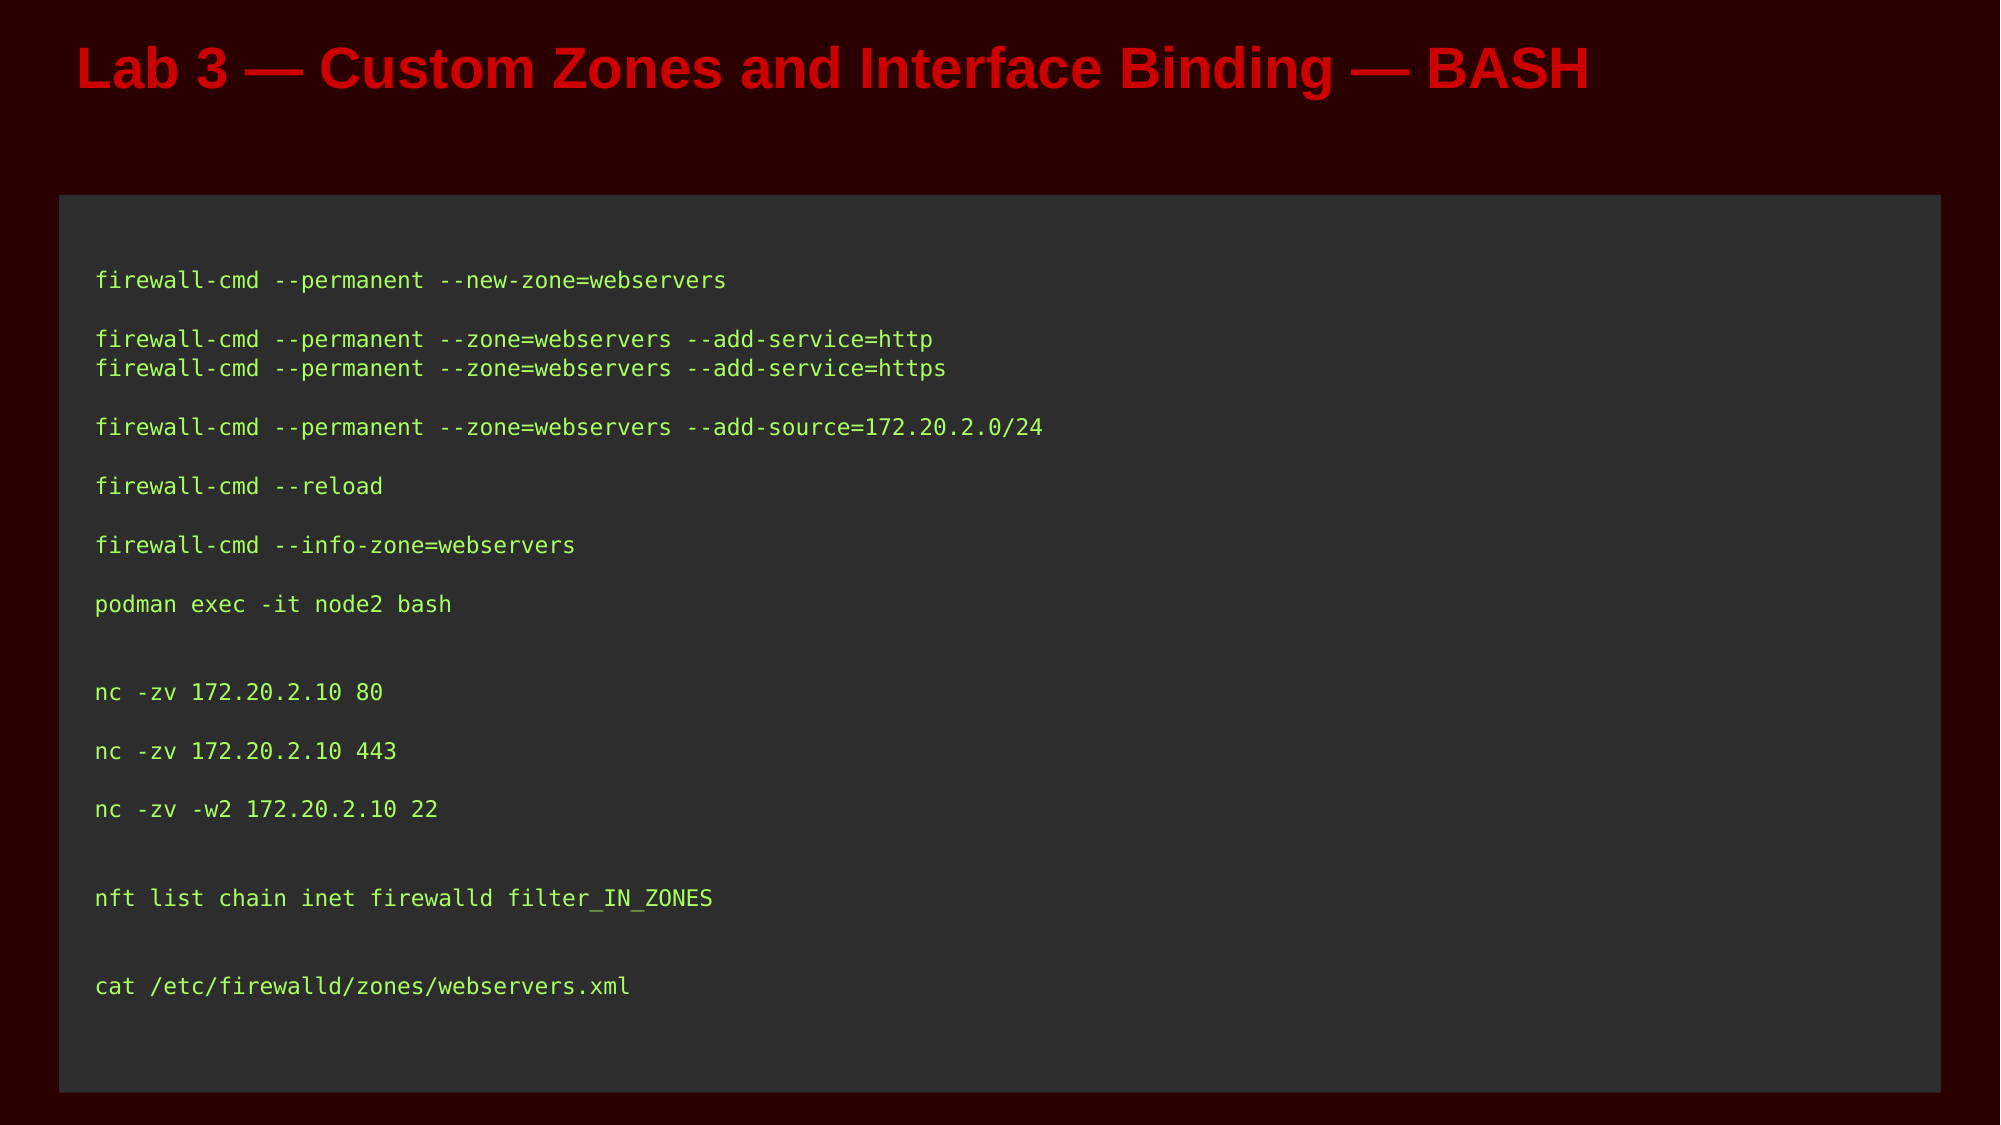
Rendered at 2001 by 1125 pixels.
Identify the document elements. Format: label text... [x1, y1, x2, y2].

text_box firewall-cmd --permanent --new-zone=webservers firewall-cmd --permanent --zone=webservers --add-service=http firewall-cmd --permanent --zone=webservers --add-service=https firewall-cmd --permanent --zone=webservers --add-source=172.20.2.0/24 firewall-cmd --reload firewall-cmd --info-zone=webservers podman exec -it node2 bash nc -zv 172.20.2.10 80 nc -zv 172.20.2.10 443 nc -zv -w2 172.20.2.10 22 nft list chain inet firewalld filter_IN_ZONES cat /etc/firewalld/zones/webservers.xml [59, 194, 1942, 1093]
text_box Lab 3 — Custom Zones and Interface Binding — BASH [59, 23, 1942, 178]
